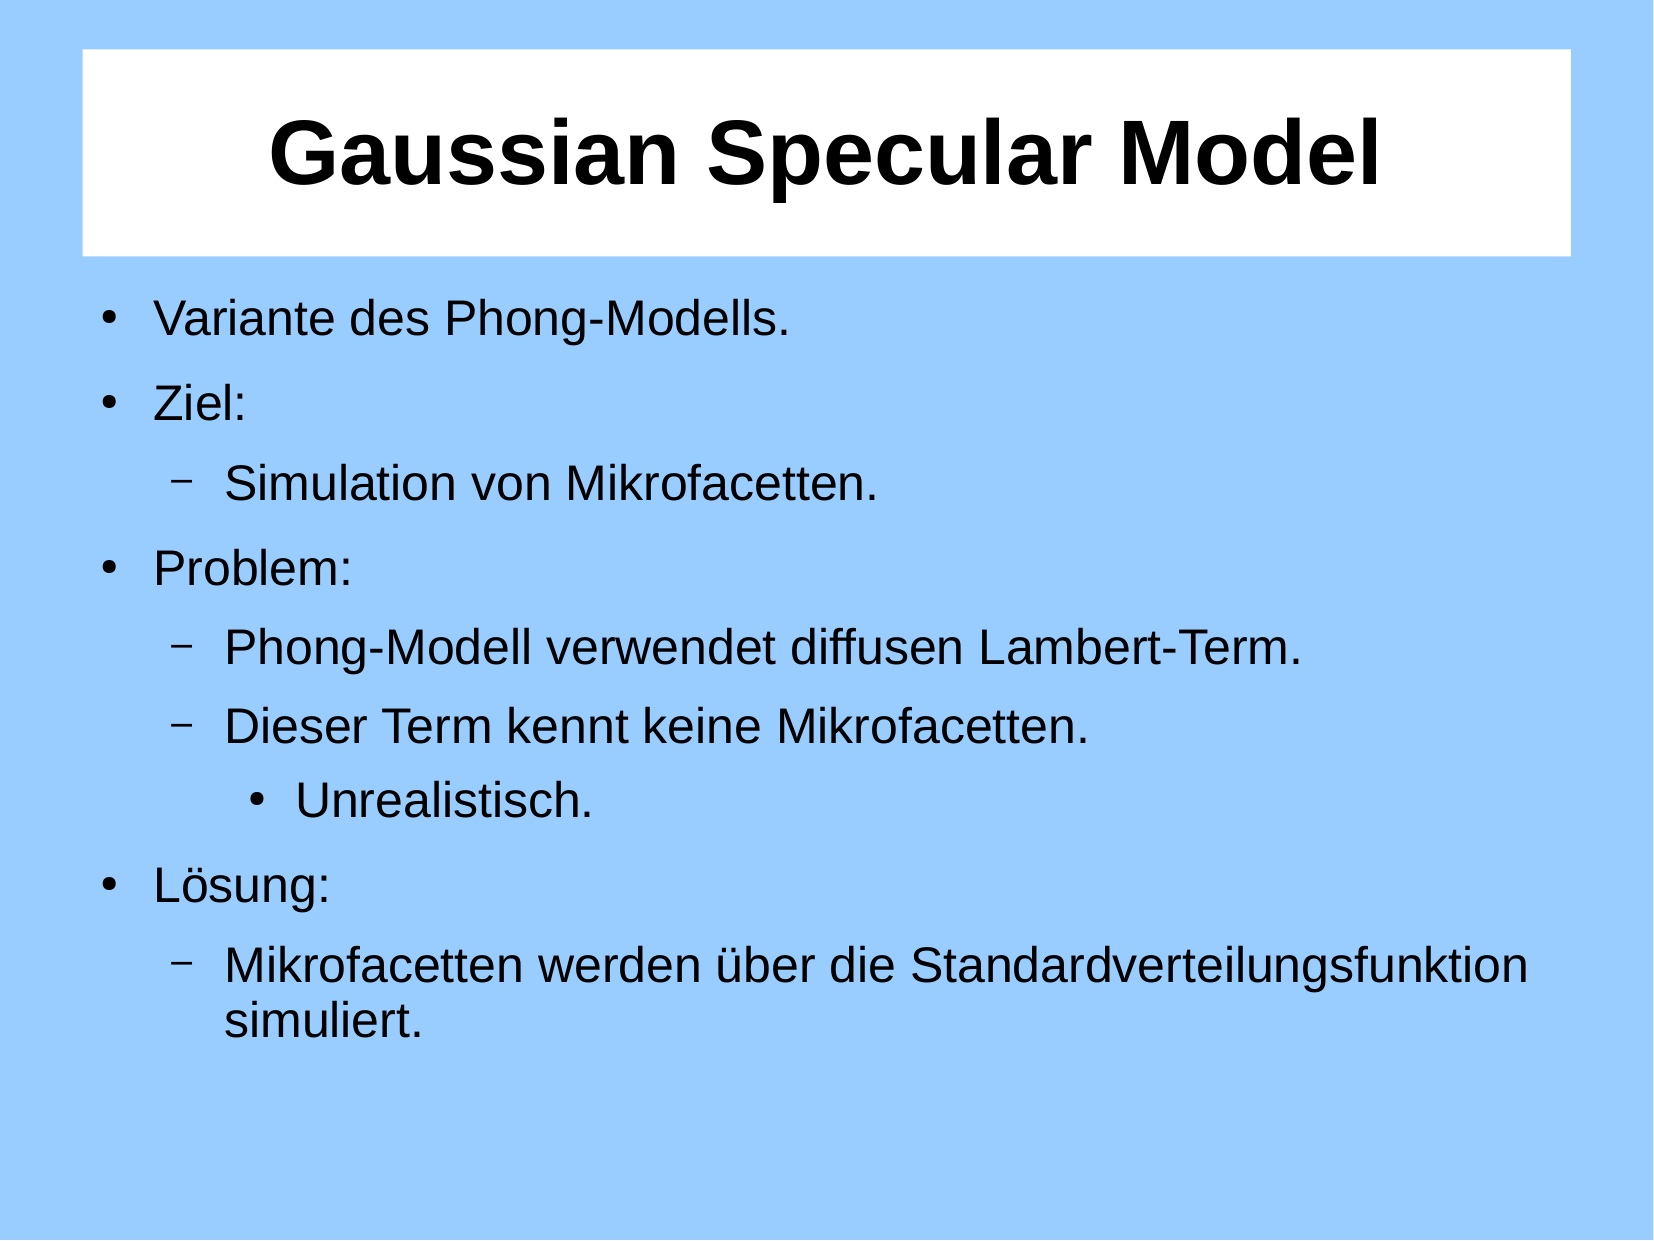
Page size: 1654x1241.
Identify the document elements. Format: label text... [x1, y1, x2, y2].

title Gaussian Specular Model [82, 49, 1571, 257]
list Variante des Phong-Modells. Ziel: Simulation von Mikrofacetten. Problem: Phong-Modell verwendet diffusen Lambert-Term. Dieser Term kennt keine Mikrofacetten. Unrealistisch. Lösung: Mikrofacetten werden über die Standardverteilungsfunktion simuliert. [82, 290, 1571, 1170]
